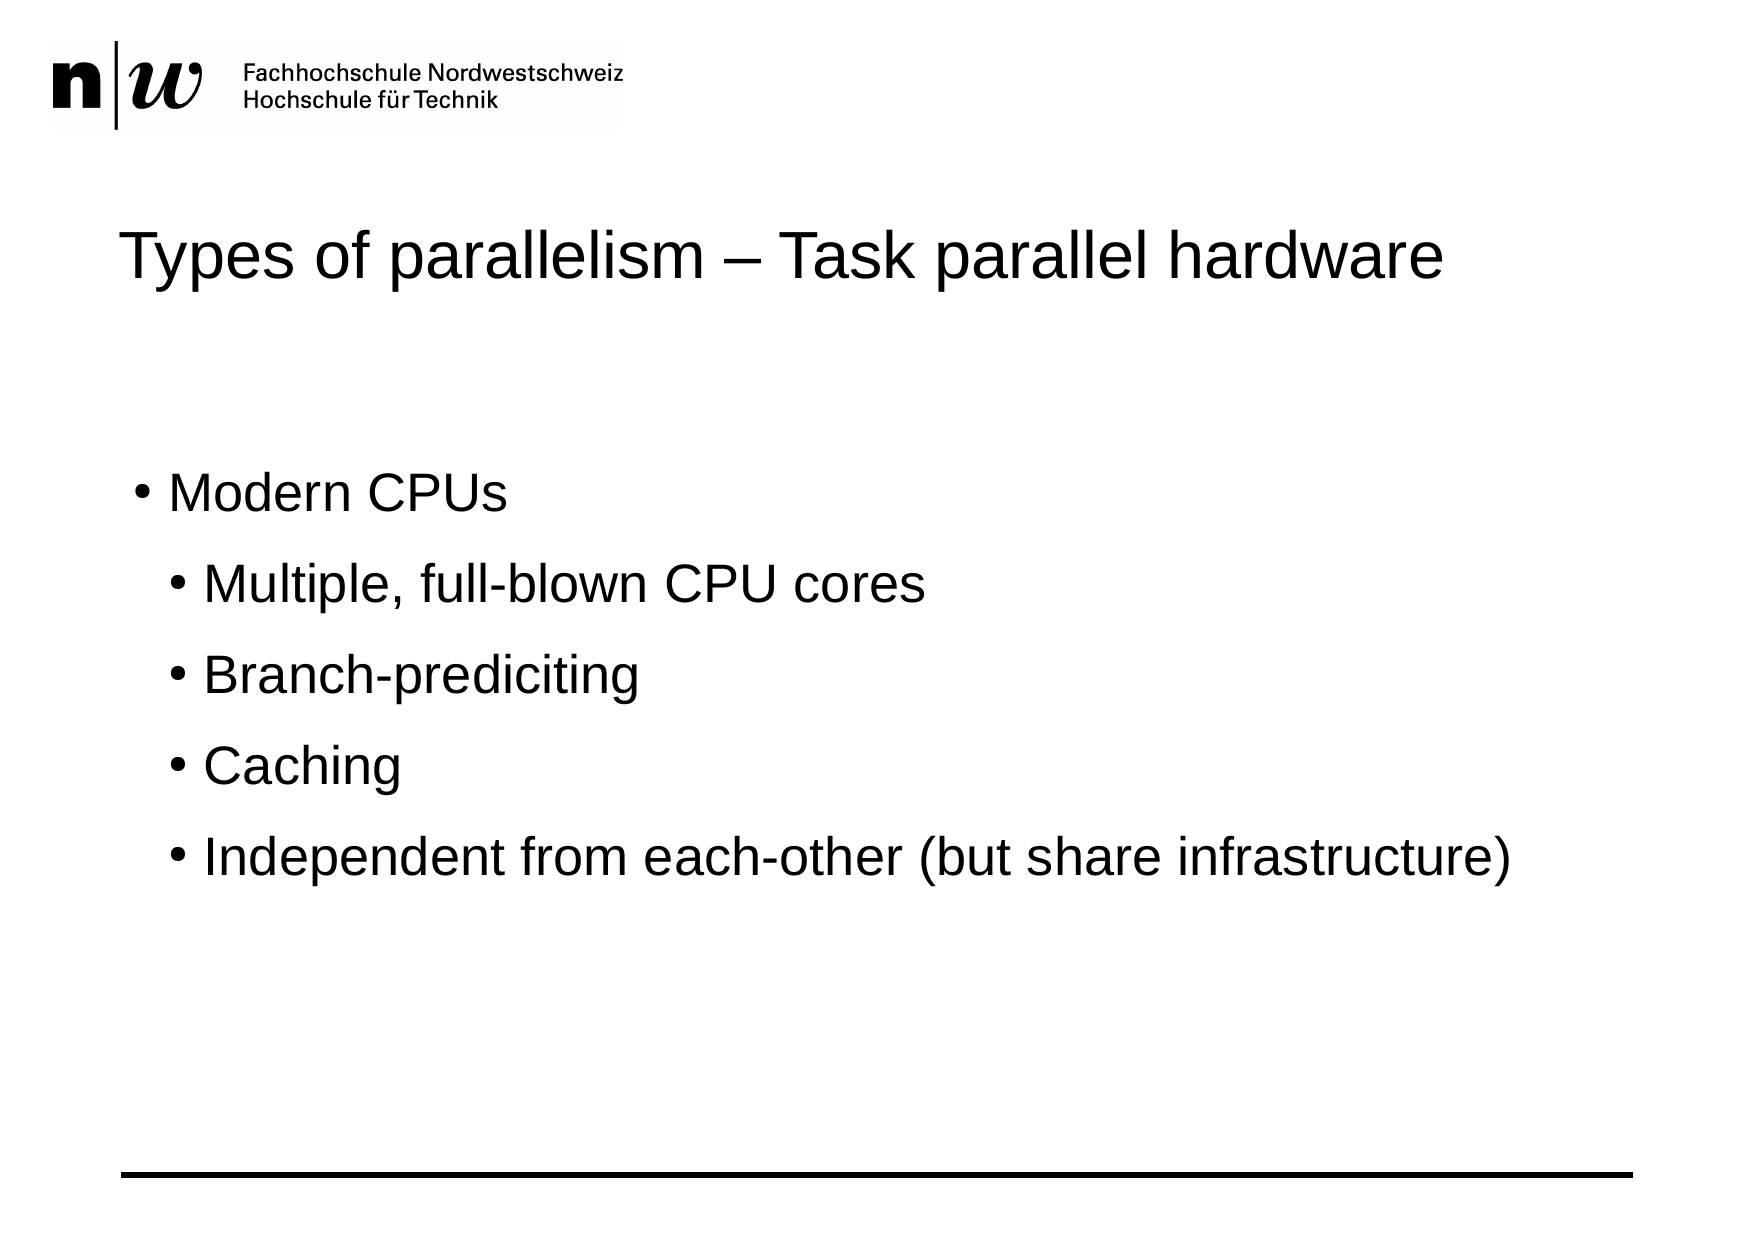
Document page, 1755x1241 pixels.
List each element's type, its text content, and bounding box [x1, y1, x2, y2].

text_box Types of parallelism – Task parallel hardware [118, 212, 1606, 296]
text_box Modern CPUs Multiple, full-blown CPU cores Branch-prediciting Caching Independent from each-other (but share infrastructure) [118, 425, 1630, 1146]
picture [53, 41, 623, 130]
